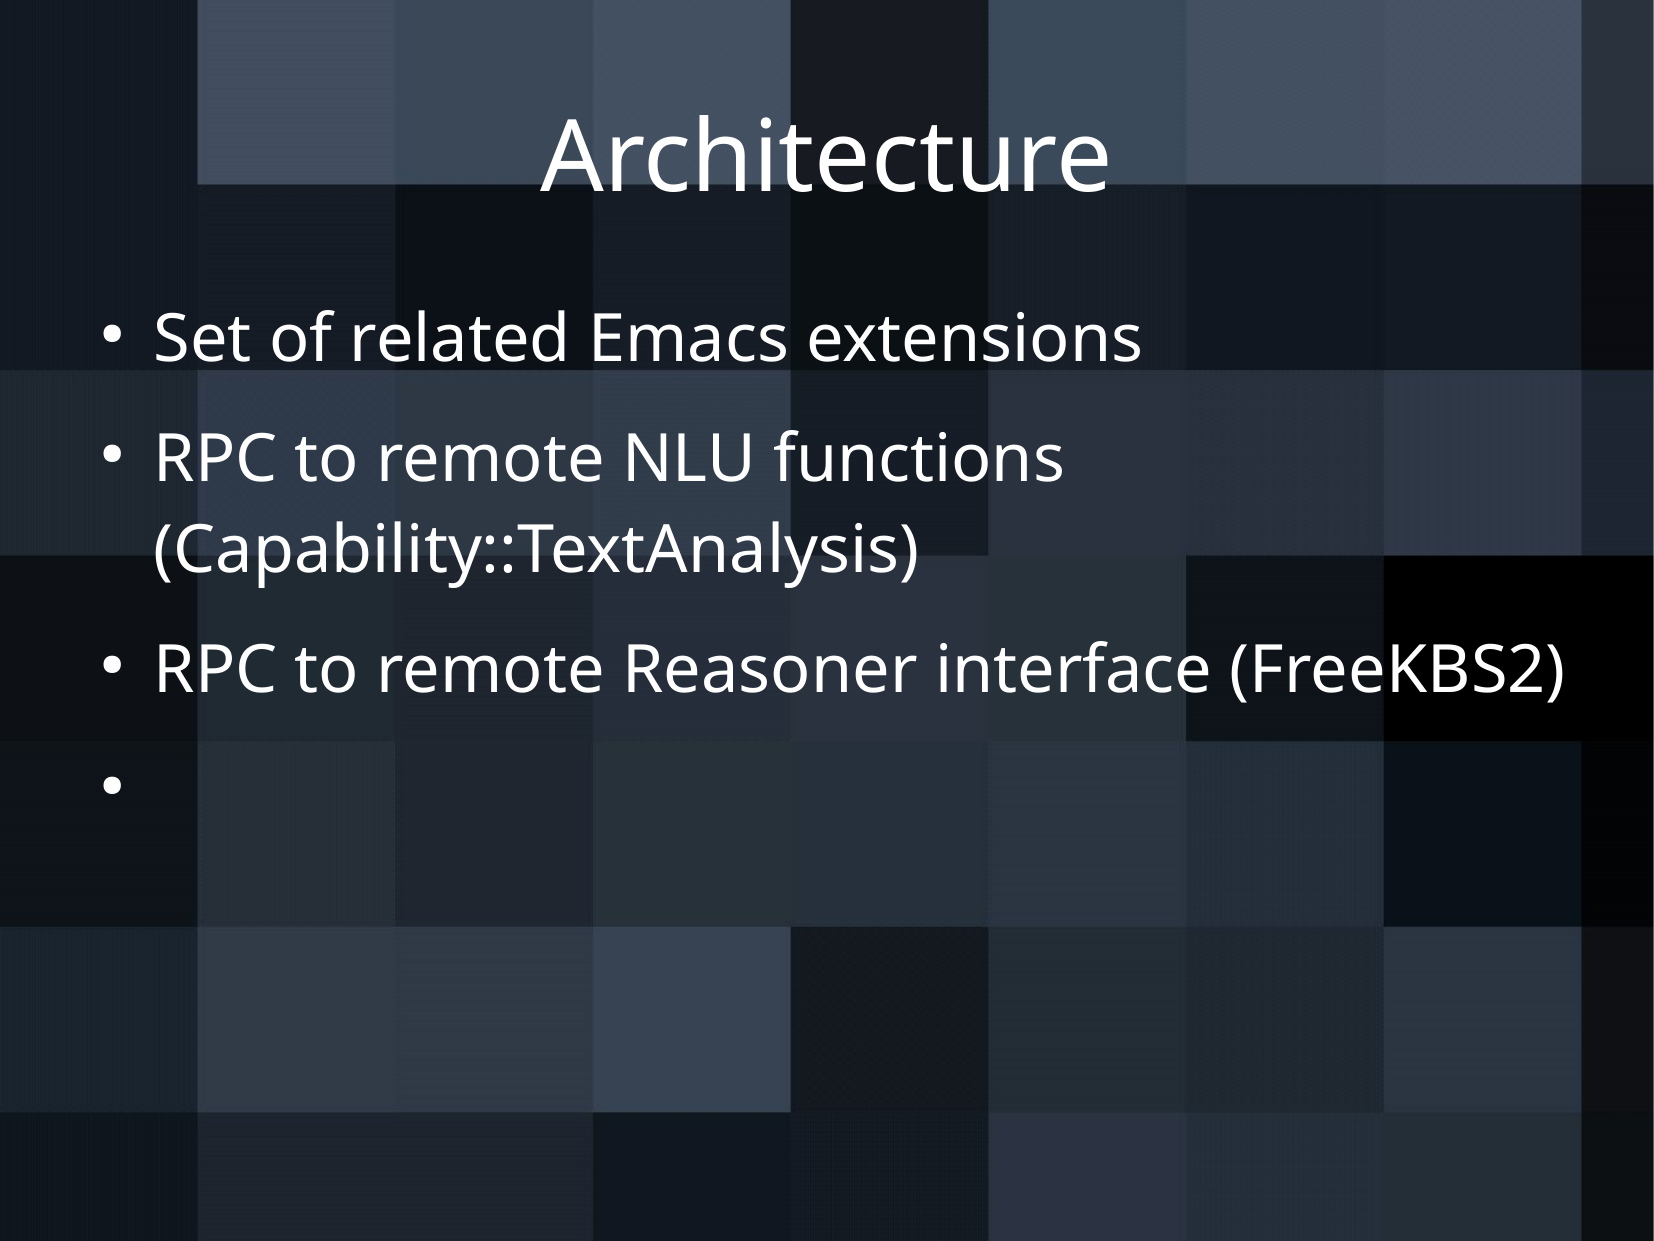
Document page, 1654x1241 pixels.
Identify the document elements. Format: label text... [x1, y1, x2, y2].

title Architecture [82, 56, 1571, 250]
picture [0, 0, 1654, 1241]
list Set of related Emacs extensions RPC to remote NLU functions (Capability::TextAnalysis) RPC to remote Reasoner interface (FreeKBS2) [82, 290, 1571, 1094]
